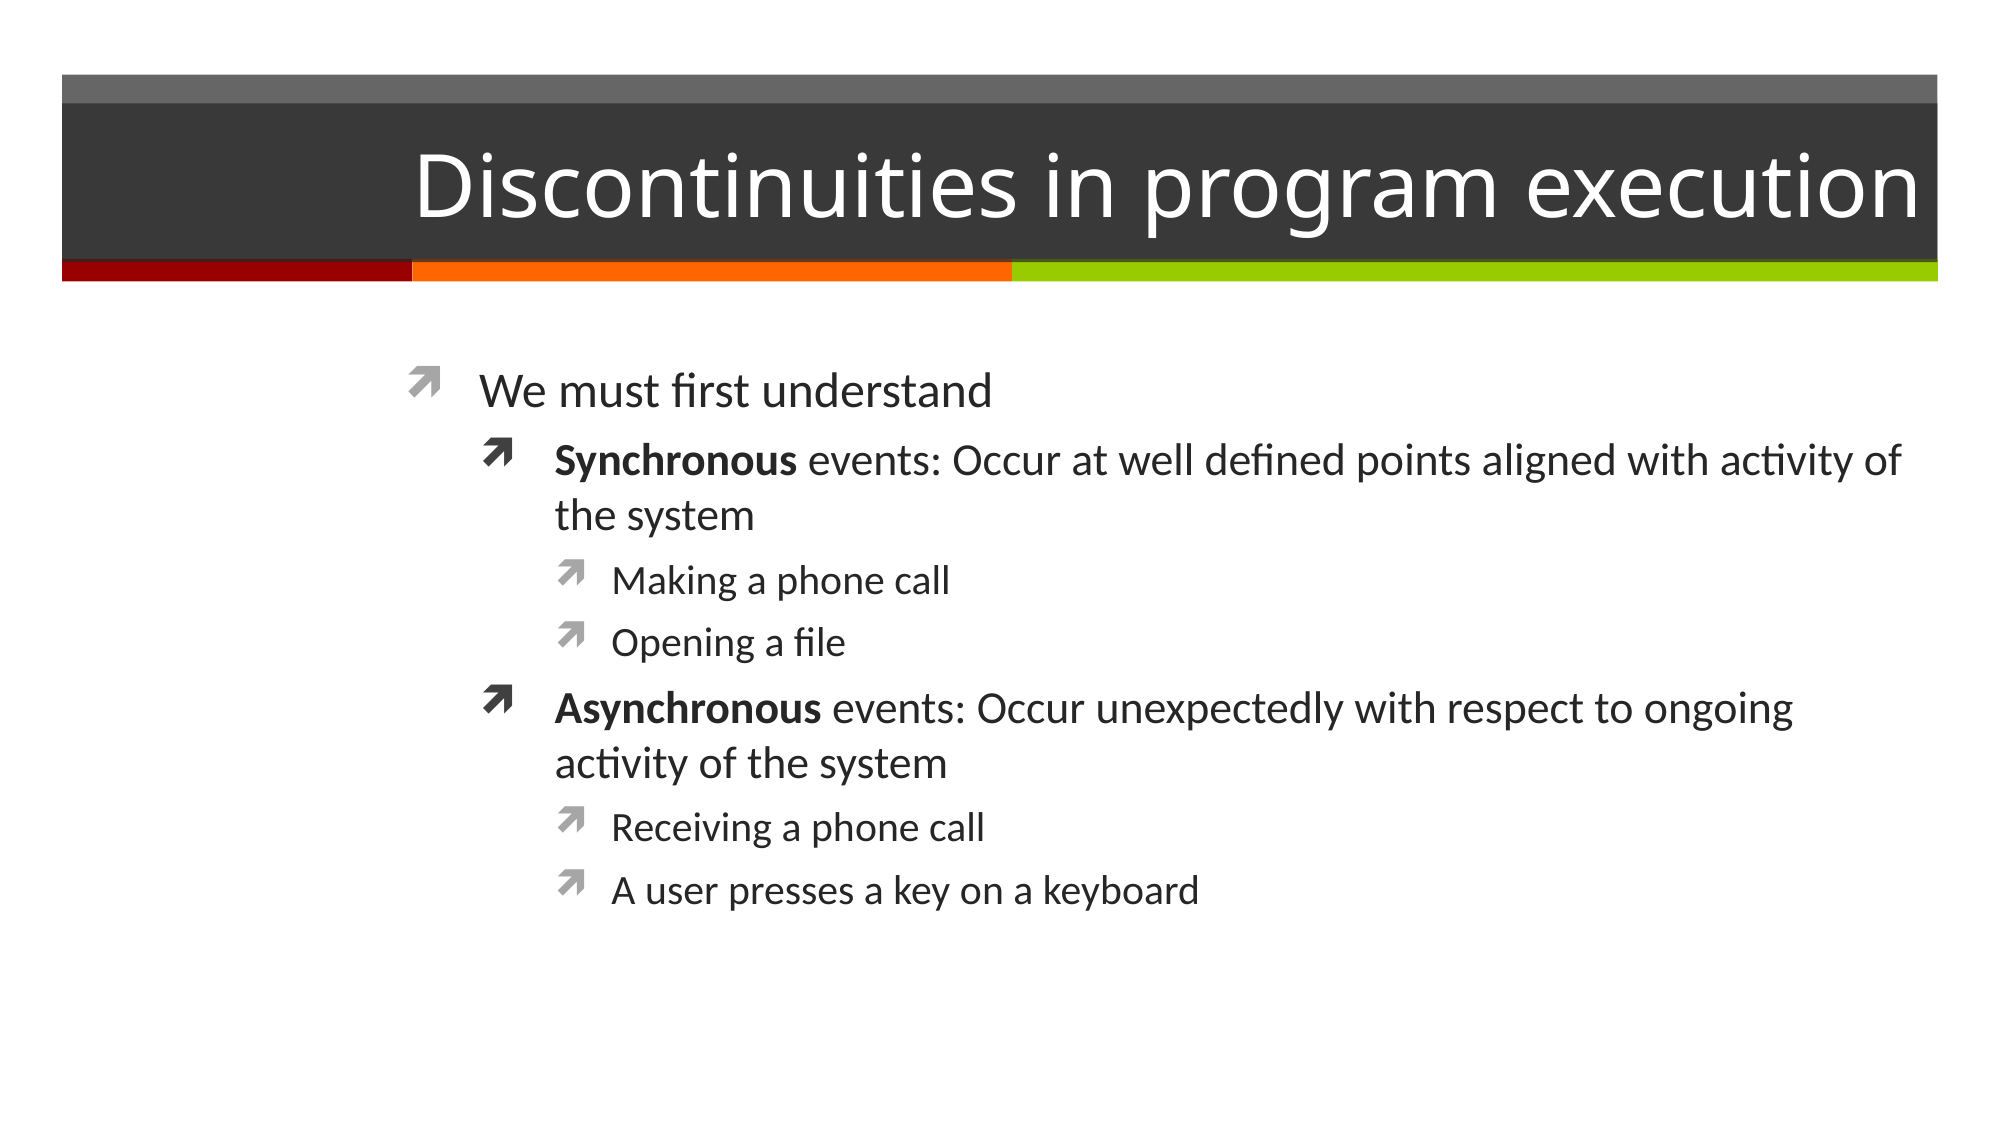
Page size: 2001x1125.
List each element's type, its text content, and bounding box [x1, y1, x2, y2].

list We must first understand Synchronous events: Occur at well defined points aligned with activity of the system Making a phone call Opening a file Asynchronous events: Occur unexpectedly with respect to ongoing activity of the system Receiving a phone call A user presses a key on a keyboard [389, 350, 1938, 1005]
title Discontinuities in program execution [62, 103, 1938, 263]
